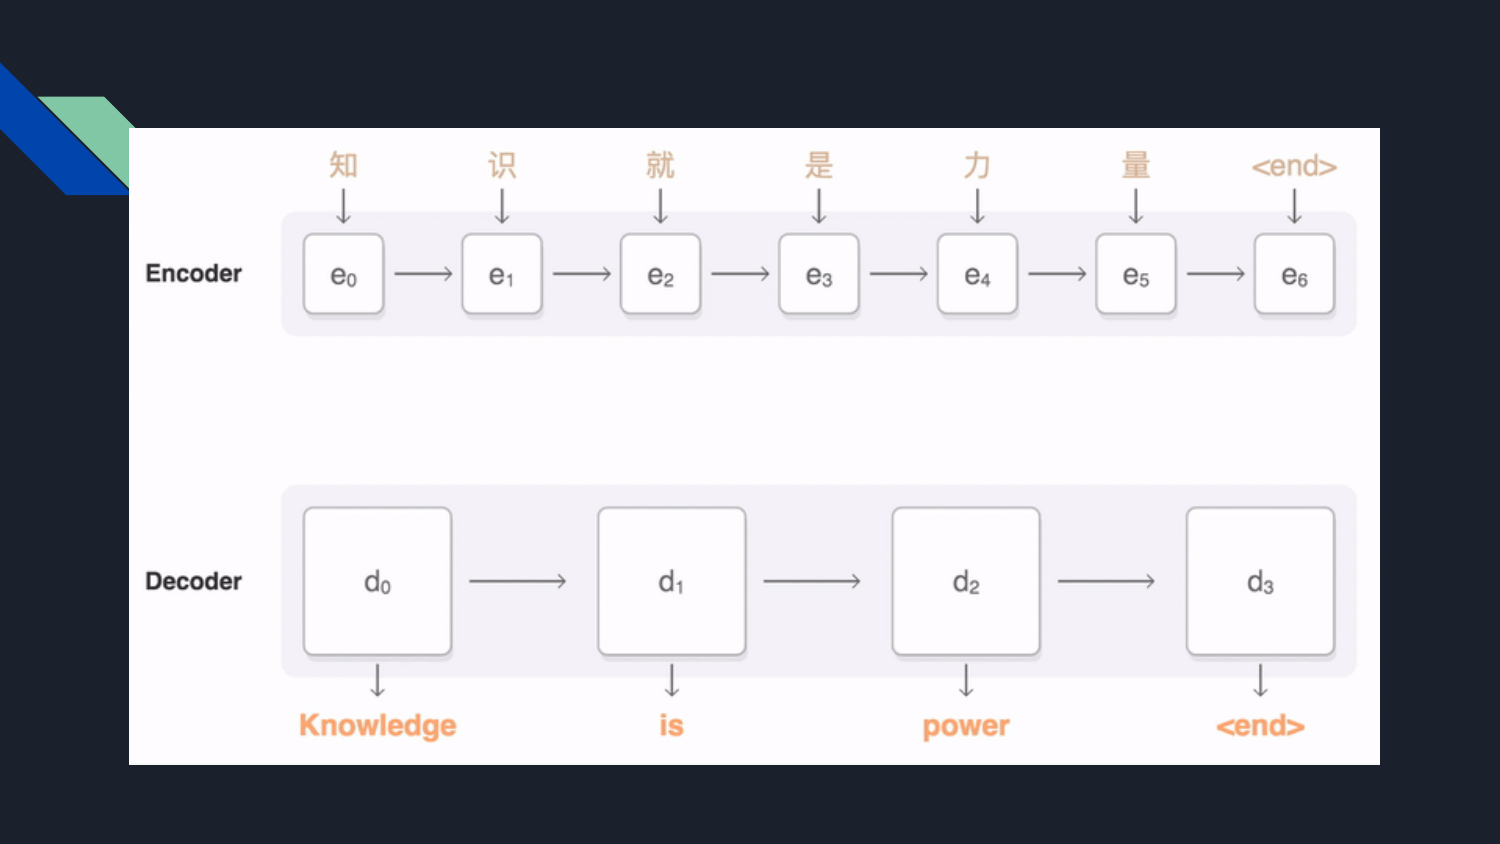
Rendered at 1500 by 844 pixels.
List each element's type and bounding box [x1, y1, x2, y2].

picture [129, 128, 1380, 765]
